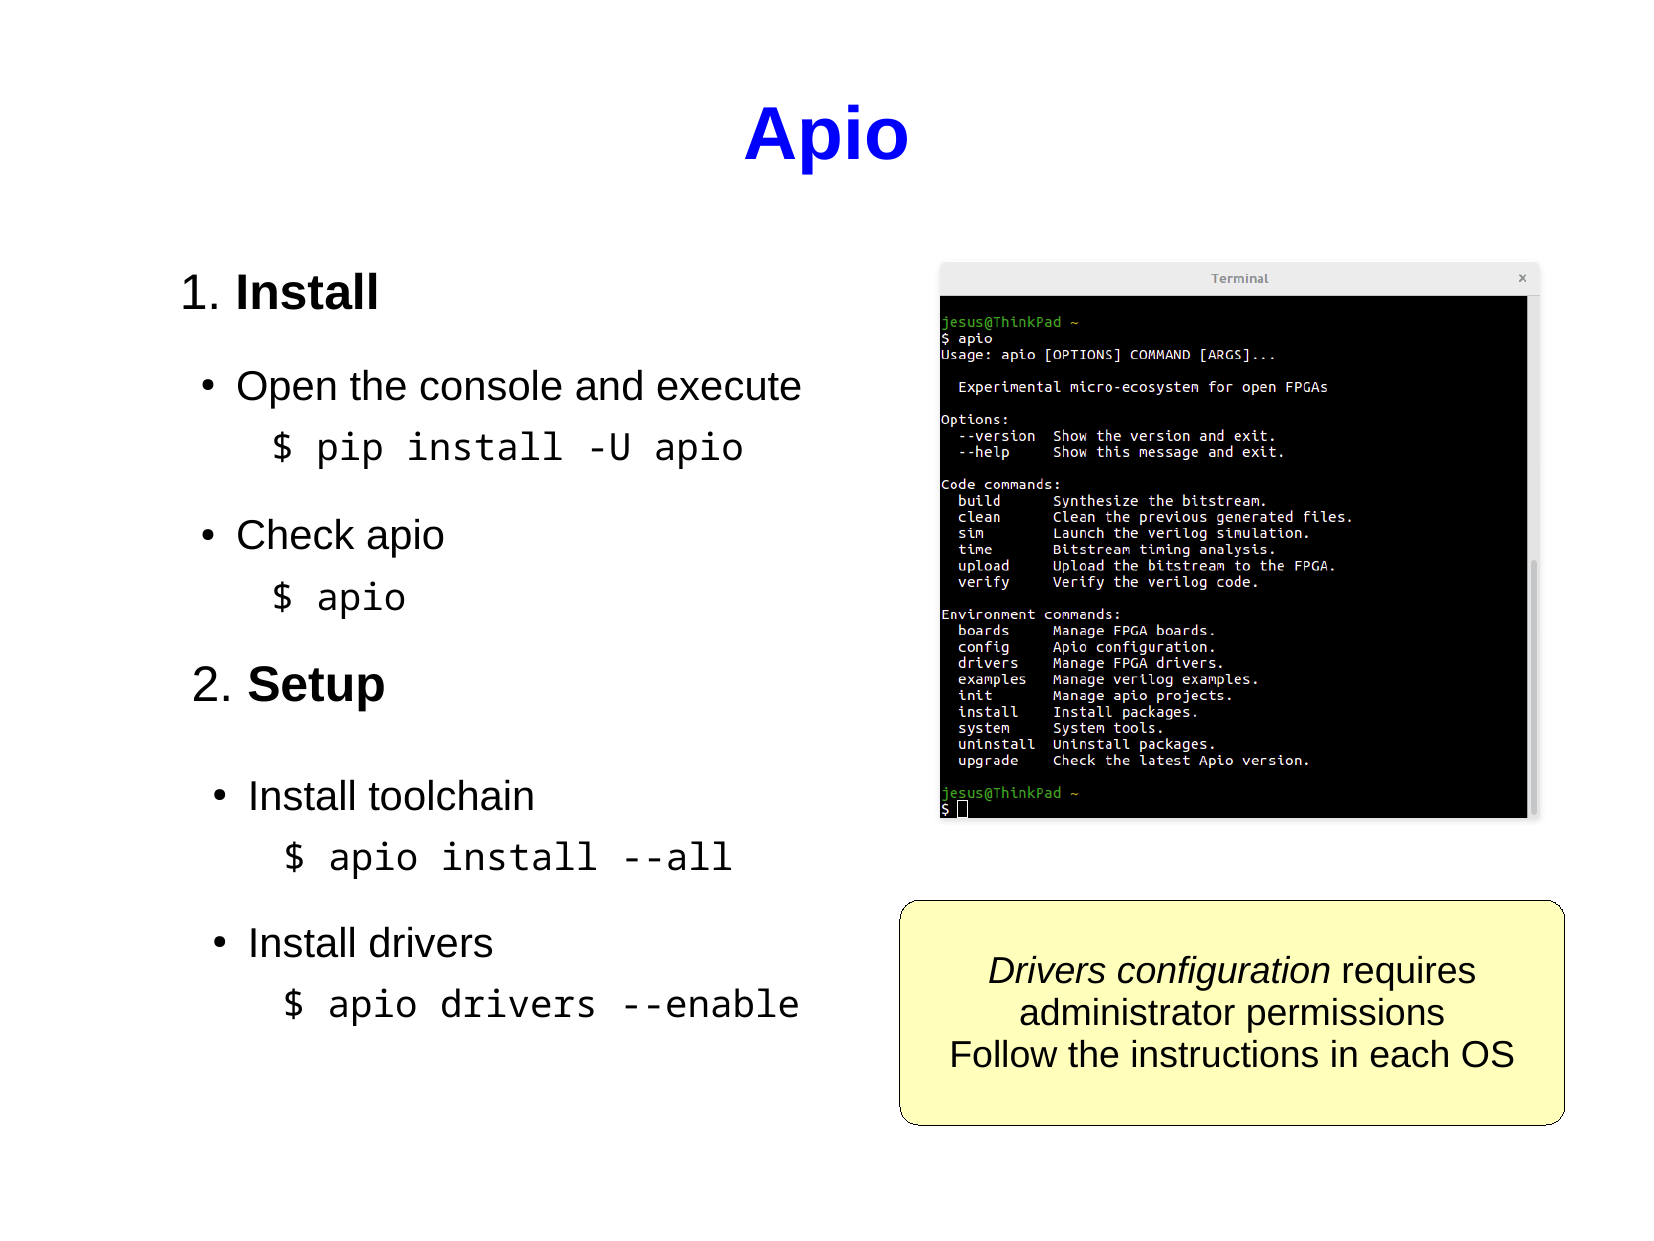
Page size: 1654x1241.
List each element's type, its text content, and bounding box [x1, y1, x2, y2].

text_box Drivers configuration requires administrator permissions Follow the instructions in each OS [899, 900, 1565, 1126]
title Apio [82, 30, 1571, 238]
text_box Open the console and execute $ pip install -U apio Check apio $ apio [185, 355, 932, 616]
text_box Install toolchain $ apio install --all Install drivers $ apio drivers --enable [197, 765, 1280, 1027]
text_box 2. Setup [176, 631, 522, 737]
text_box 1. Install [165, 239, 511, 345]
picture [932, 253, 1546, 826]
